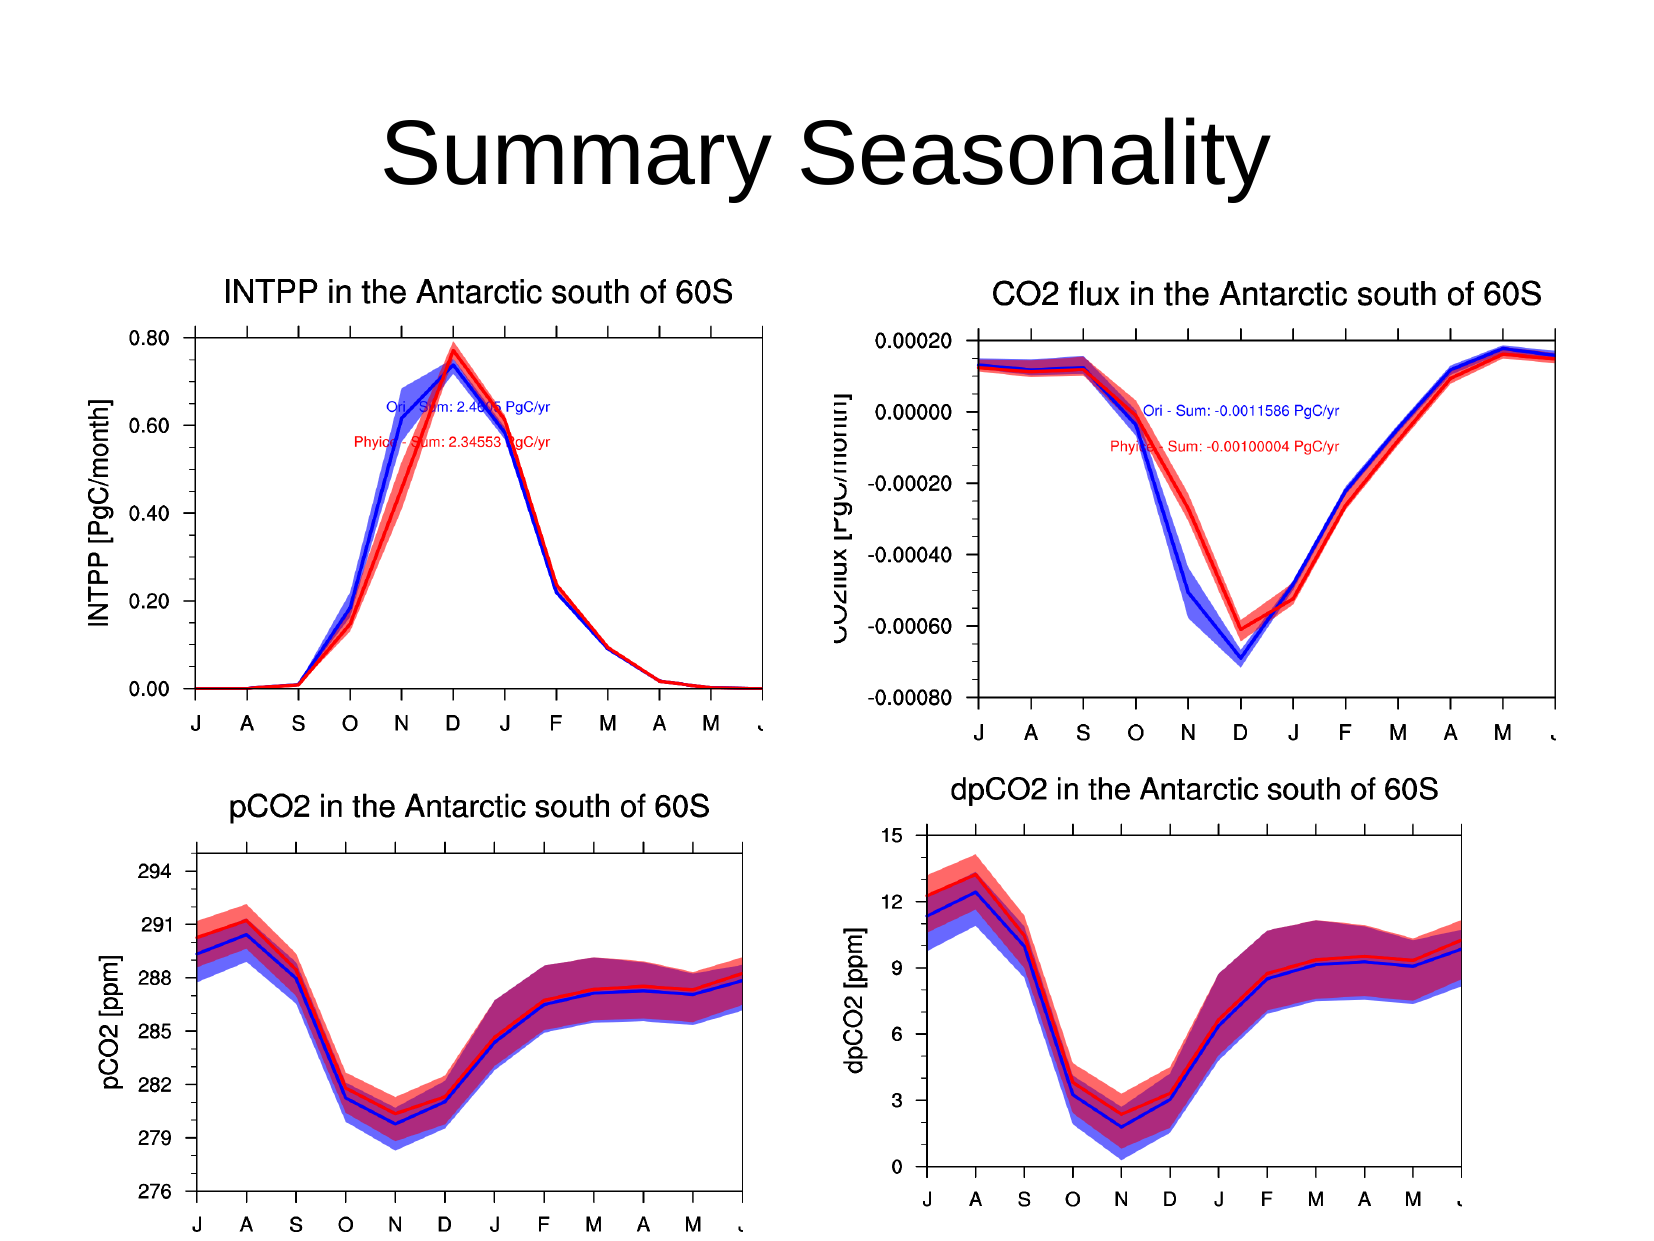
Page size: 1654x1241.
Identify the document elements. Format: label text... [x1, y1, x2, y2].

title Summary Seasonality [82, 49, 1571, 257]
picture [815, 763, 1487, 1208]
picture [815, 256, 1572, 748]
picture [83, 272, 776, 747]
picture [83, 784, 769, 1238]
